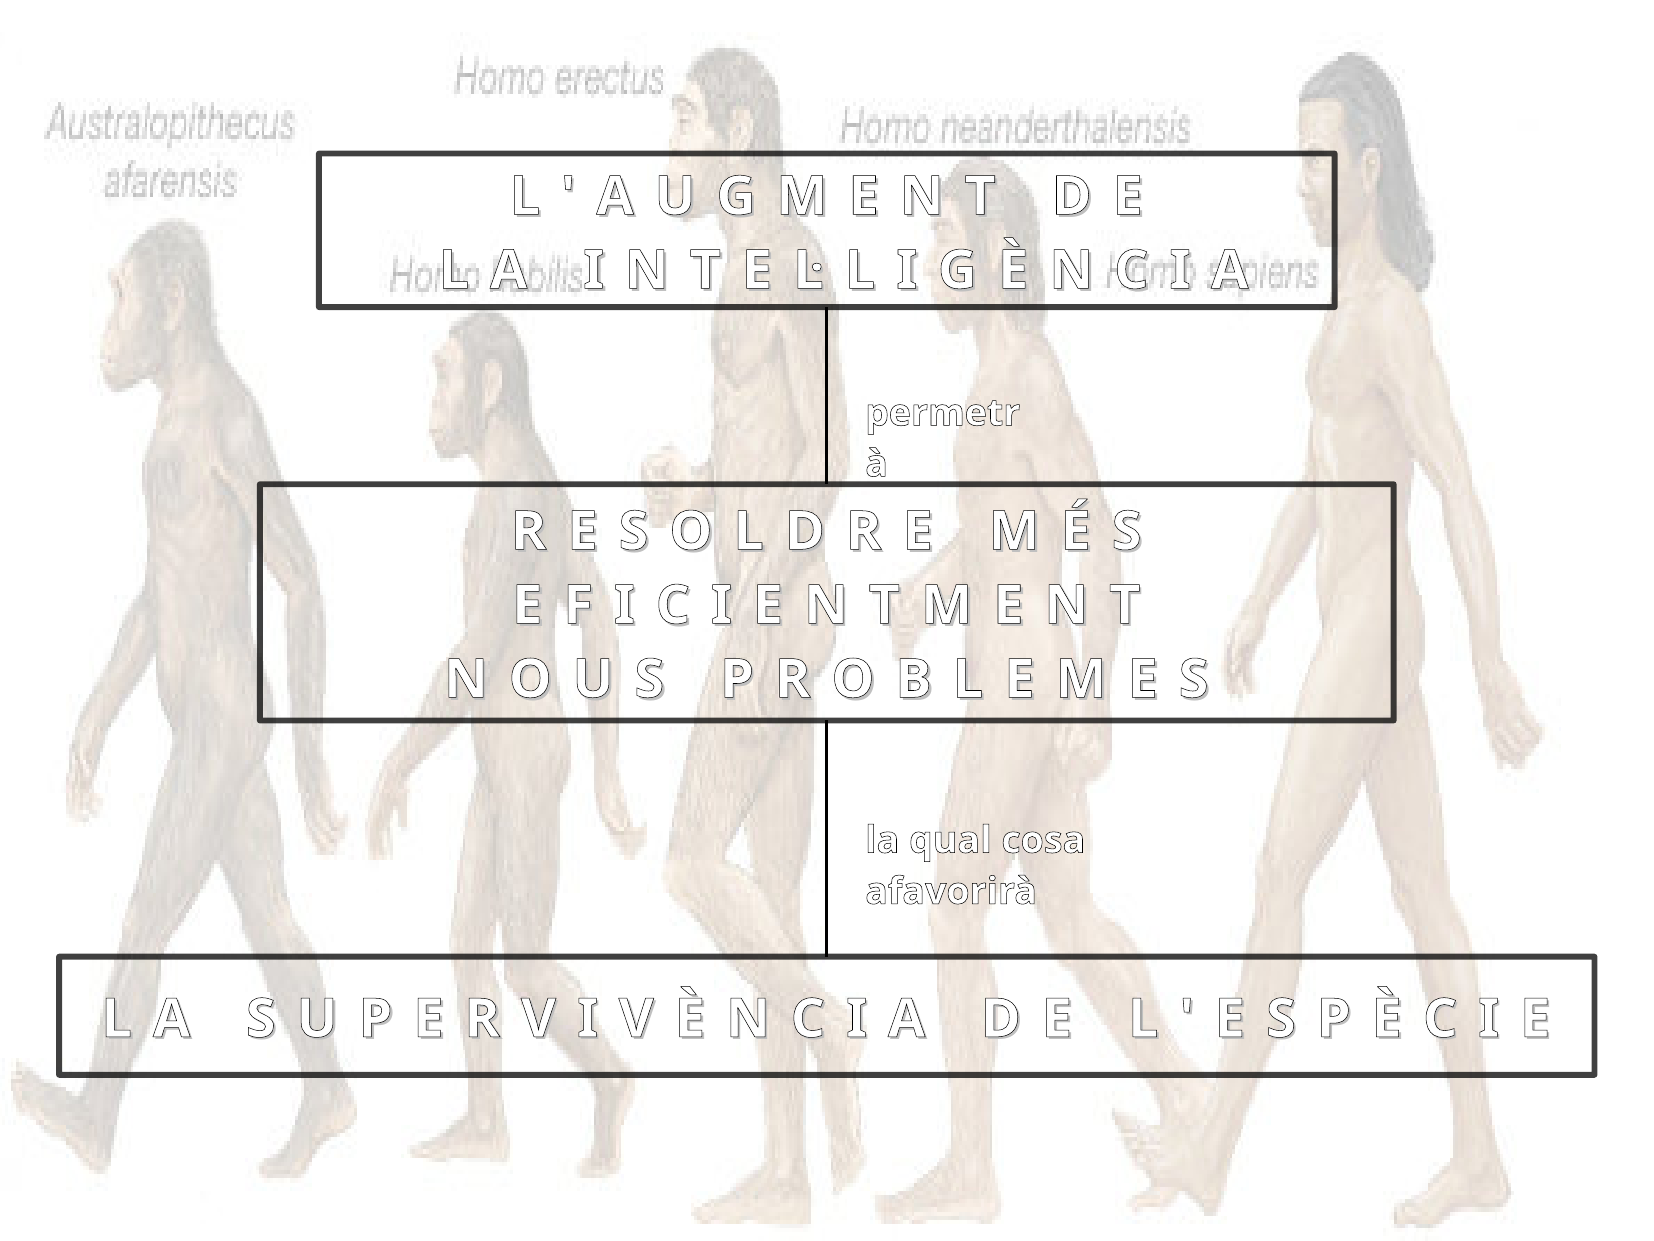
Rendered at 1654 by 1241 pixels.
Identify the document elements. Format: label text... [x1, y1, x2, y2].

text_box la qual cosa afavorirà [850, 805, 1276, 863]
text_box L'AUGMENT DE LA INTEL·LIGÈNCIA [318, 153, 1335, 308]
text_box LA SUPERVIVÈNCIA DE L'ESPÈCIE [59, 956, 1595, 1075]
picture [0, 0, 1654, 1241]
text_box RESOLDRE MÉS EFICIENTMENT NOUS PROBLEMES [259, 484, 1394, 721]
text_box permetrà [850, 377, 1052, 435]
